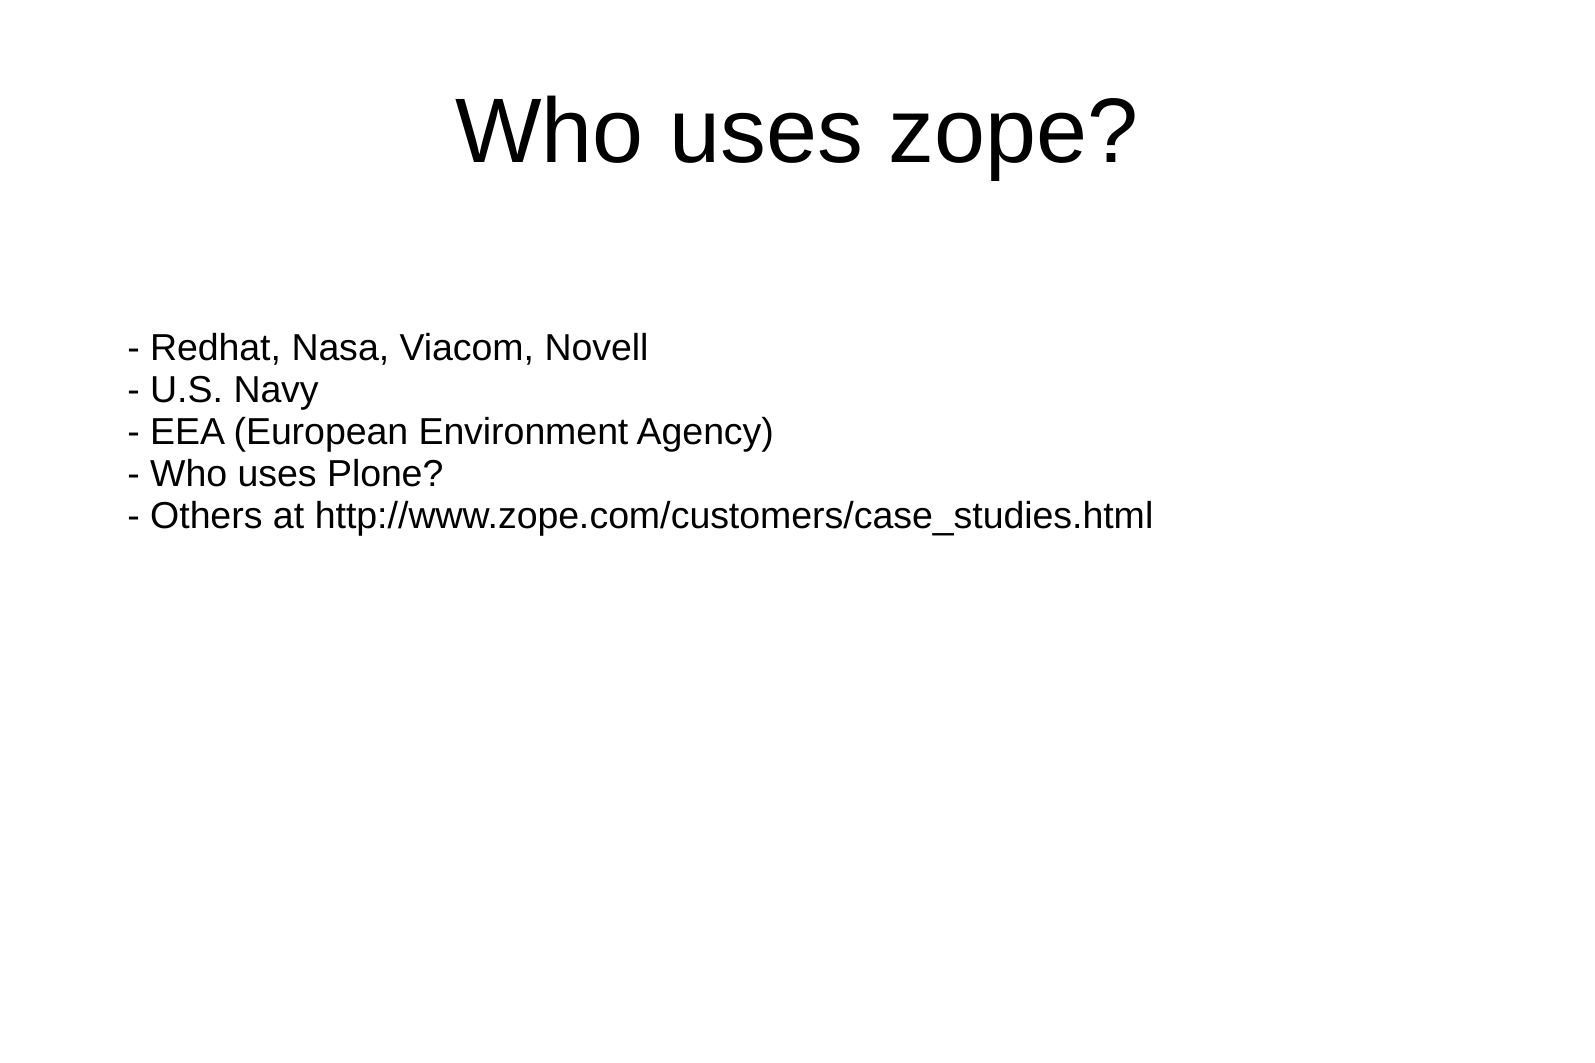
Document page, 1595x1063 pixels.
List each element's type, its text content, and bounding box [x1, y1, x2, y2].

text_box - Redhat, Nasa, Viacom, Novell - U.S. Navy - EEA (European Environment Agency) - Who uses Plone? - Others at http://www.zope.com/customers/case_studies.html [112, 319, 1538, 545]
title Who uses zope? [79, 49, 1515, 213]
